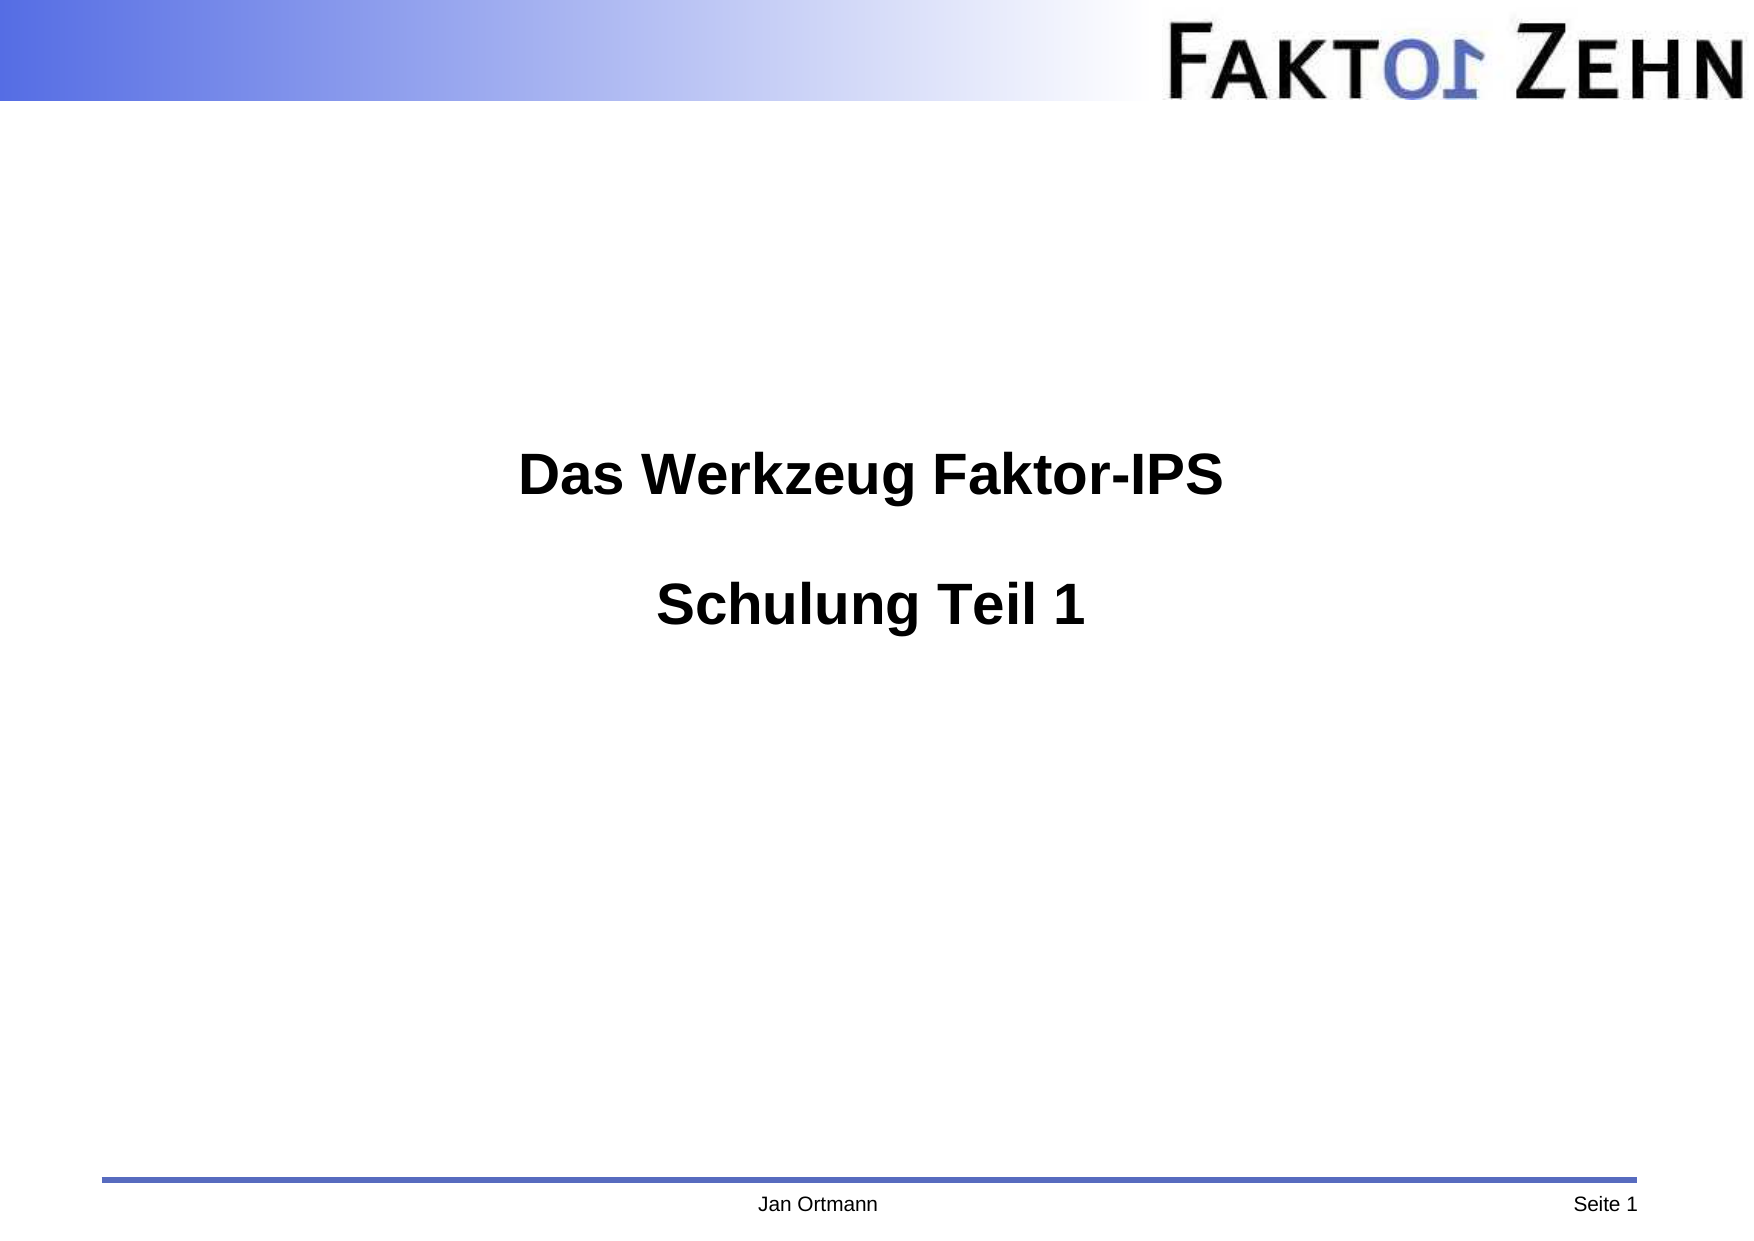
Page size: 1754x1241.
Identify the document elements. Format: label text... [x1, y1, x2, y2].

picture [1162, 7, 1752, 100]
text_box Das Werkzeug Faktor-IPS Schulung Teil 1 [428, 437, 1315, 827]
